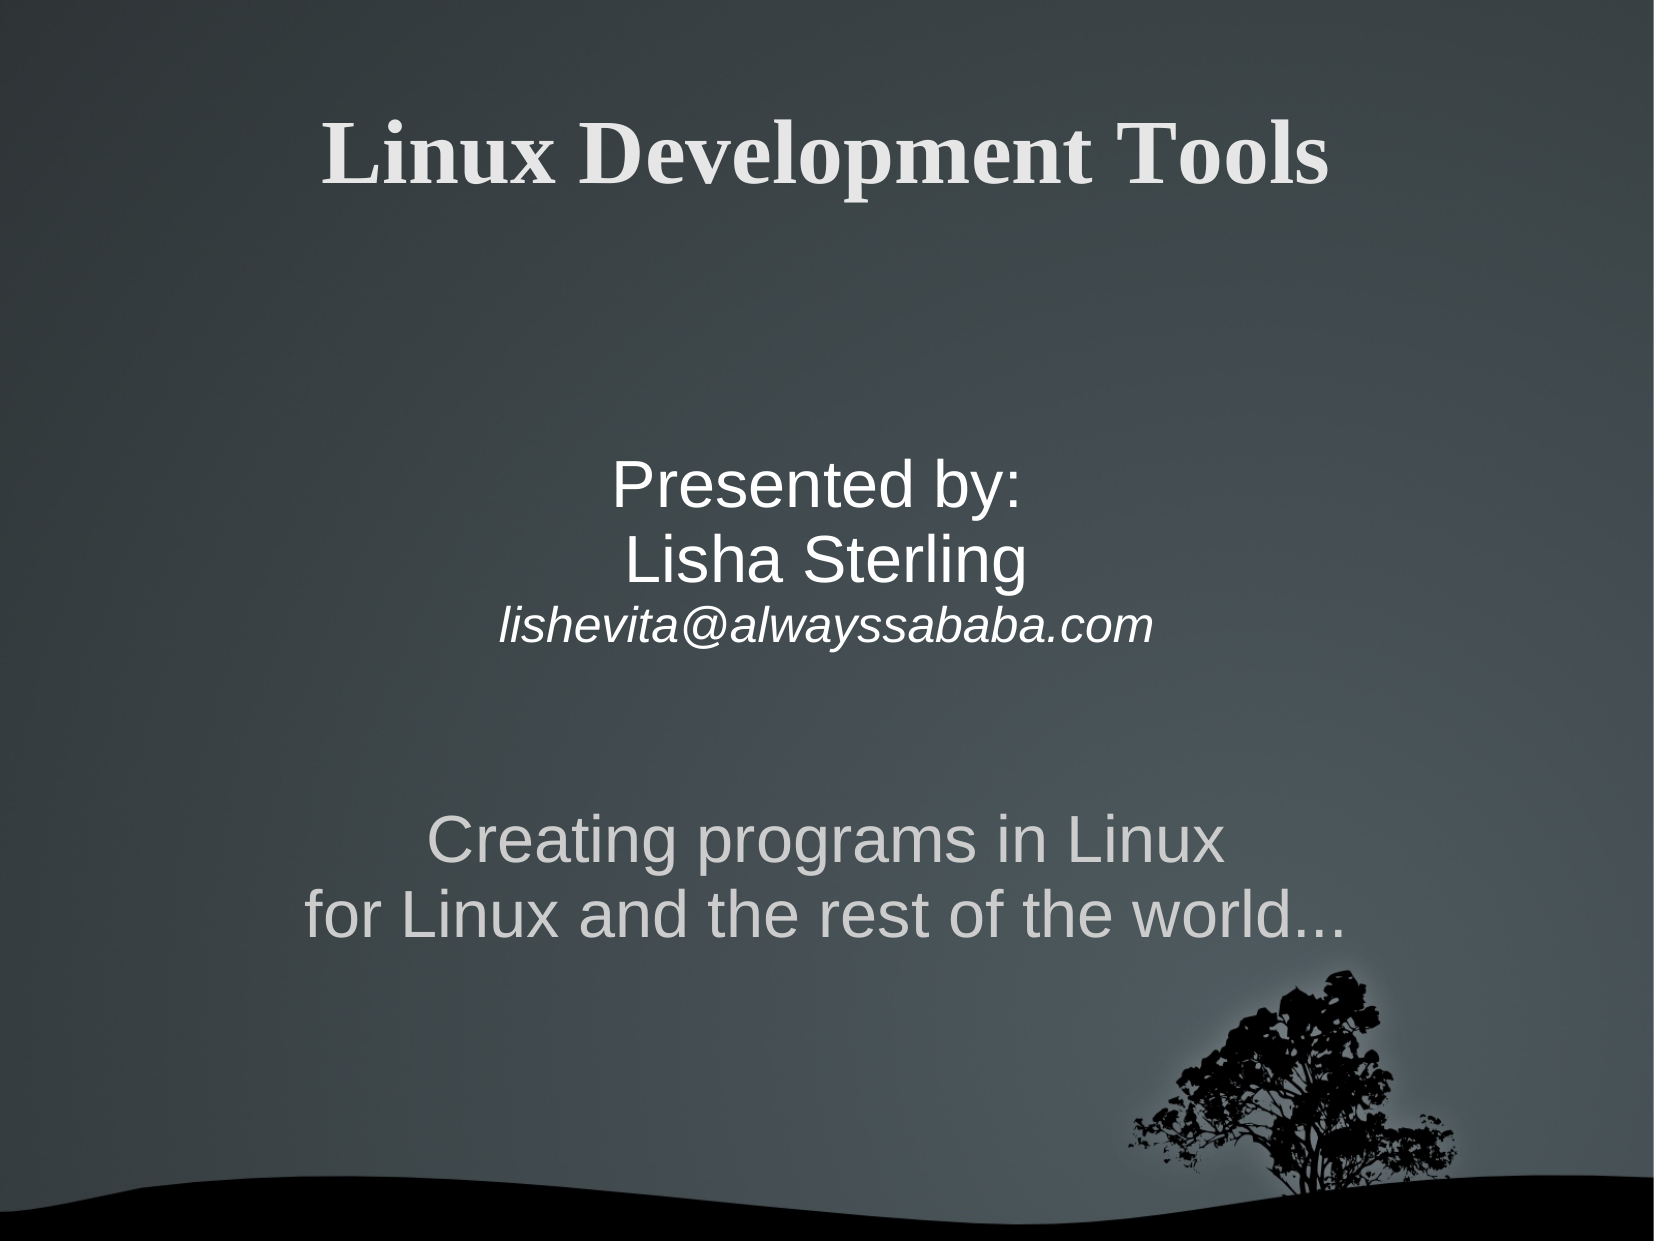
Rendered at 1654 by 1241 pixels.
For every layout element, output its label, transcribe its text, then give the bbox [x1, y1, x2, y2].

title Linux Development Tools [82, 49, 1571, 257]
subtitle Presented by: Lisha Sterling lishevita@alwayssababa.com Creating programs in Linux for Linux and the rest of the world... [82, 290, 1571, 1109]
picture [0, 0, 1654, 1241]
